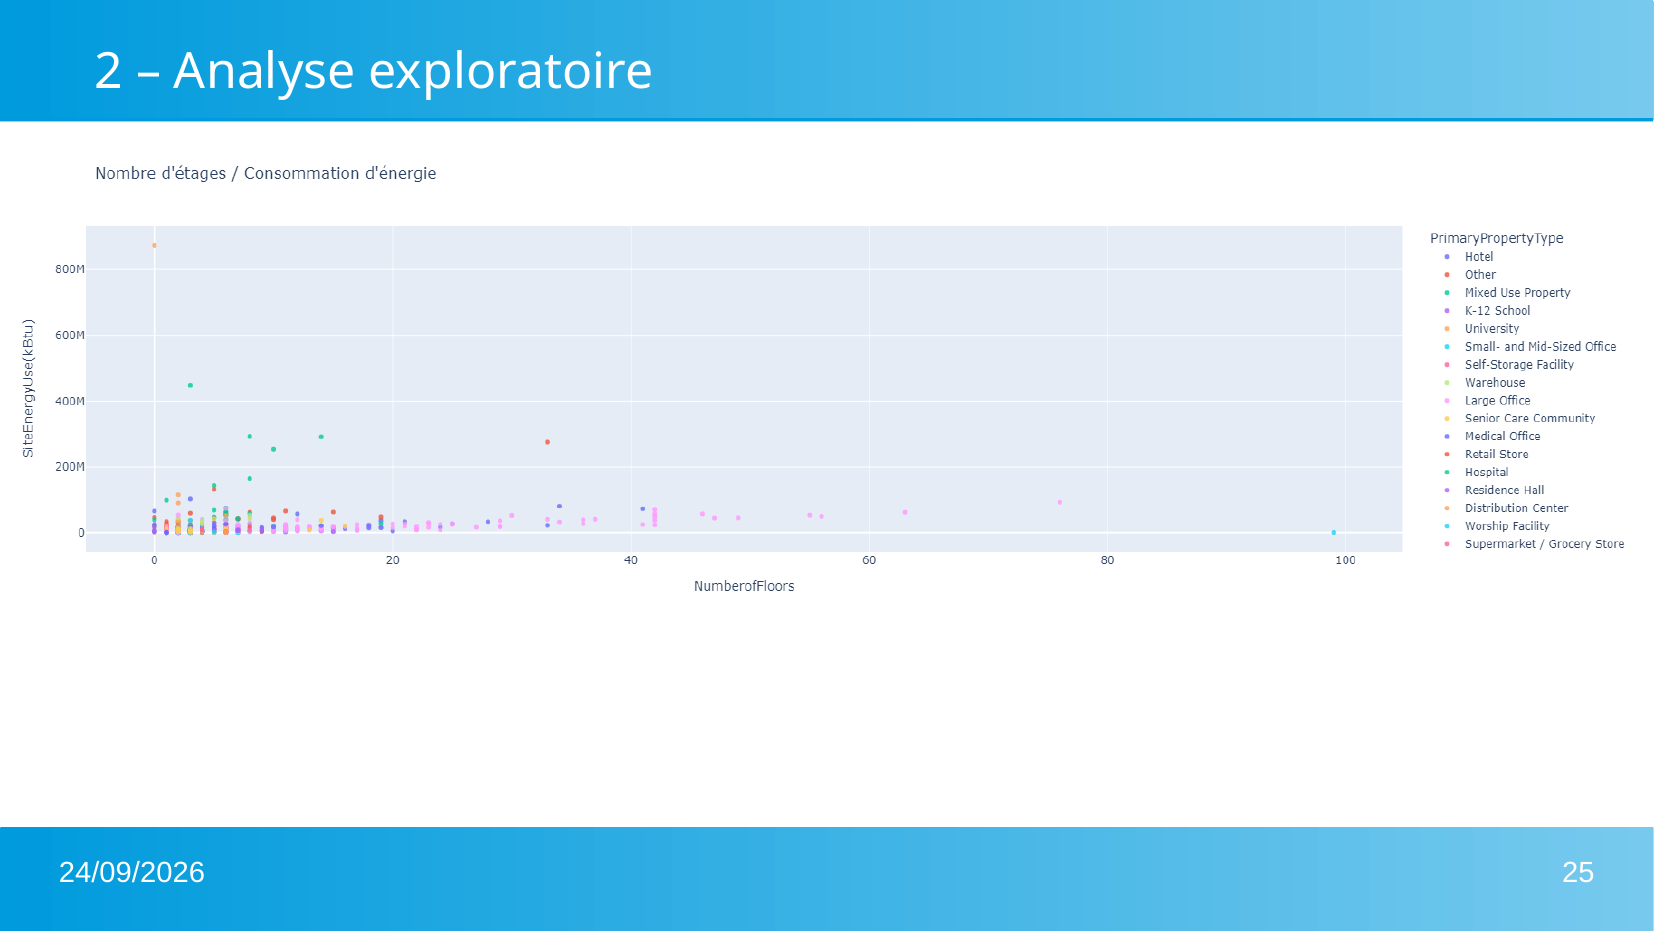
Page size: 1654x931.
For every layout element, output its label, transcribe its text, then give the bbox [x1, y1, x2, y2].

title 2 – Analyse exploratoire [59, 29, 1595, 108]
picture [13, 131, 1640, 627]
